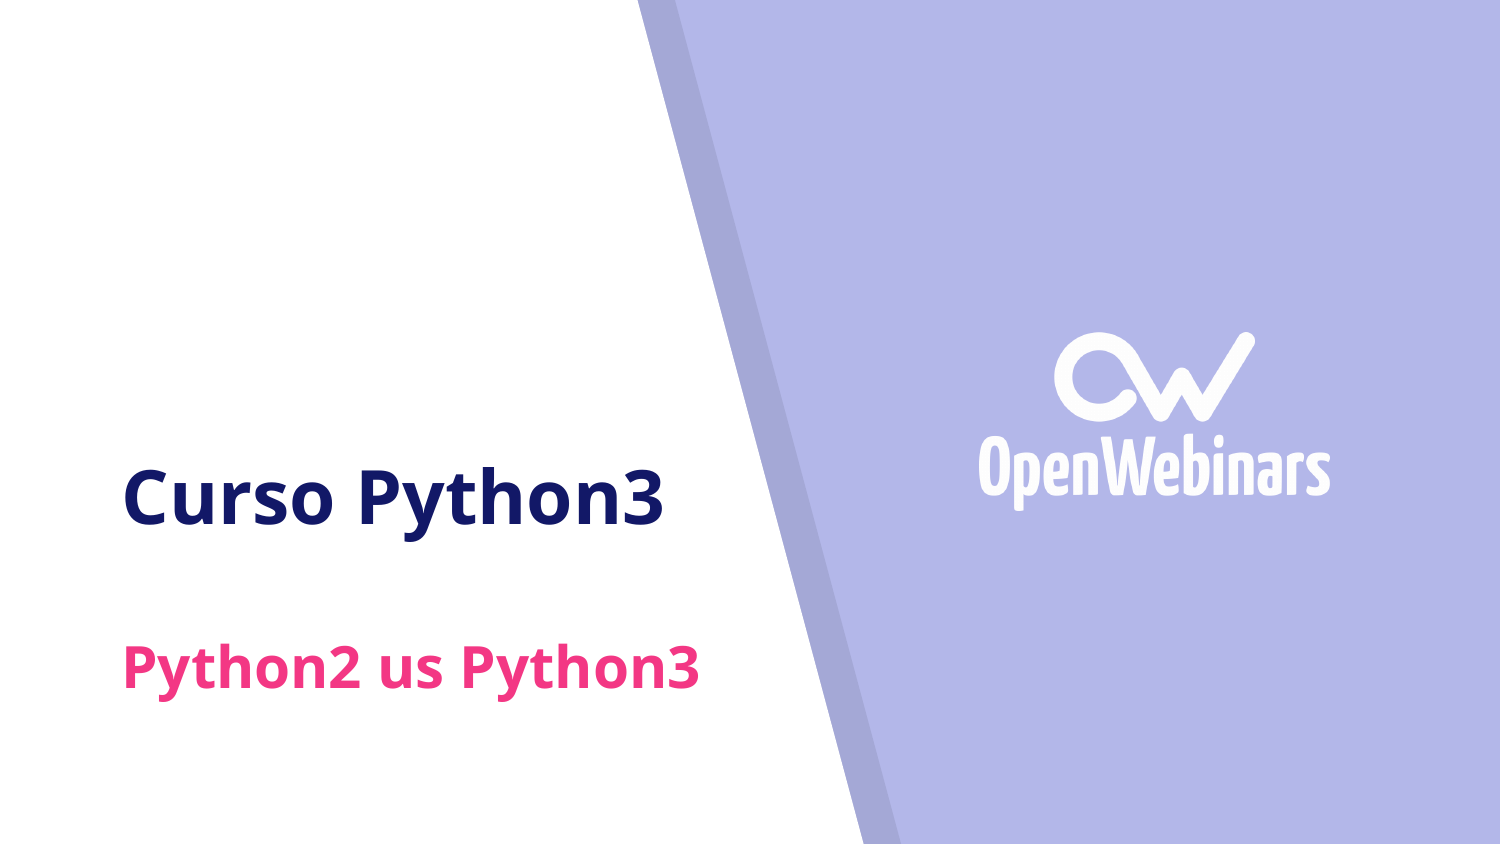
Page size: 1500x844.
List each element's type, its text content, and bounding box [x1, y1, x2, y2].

title Curso Python3 Python2 us Python3 [106, 520, 801, 715]
picture [979, 332, 1330, 512]
